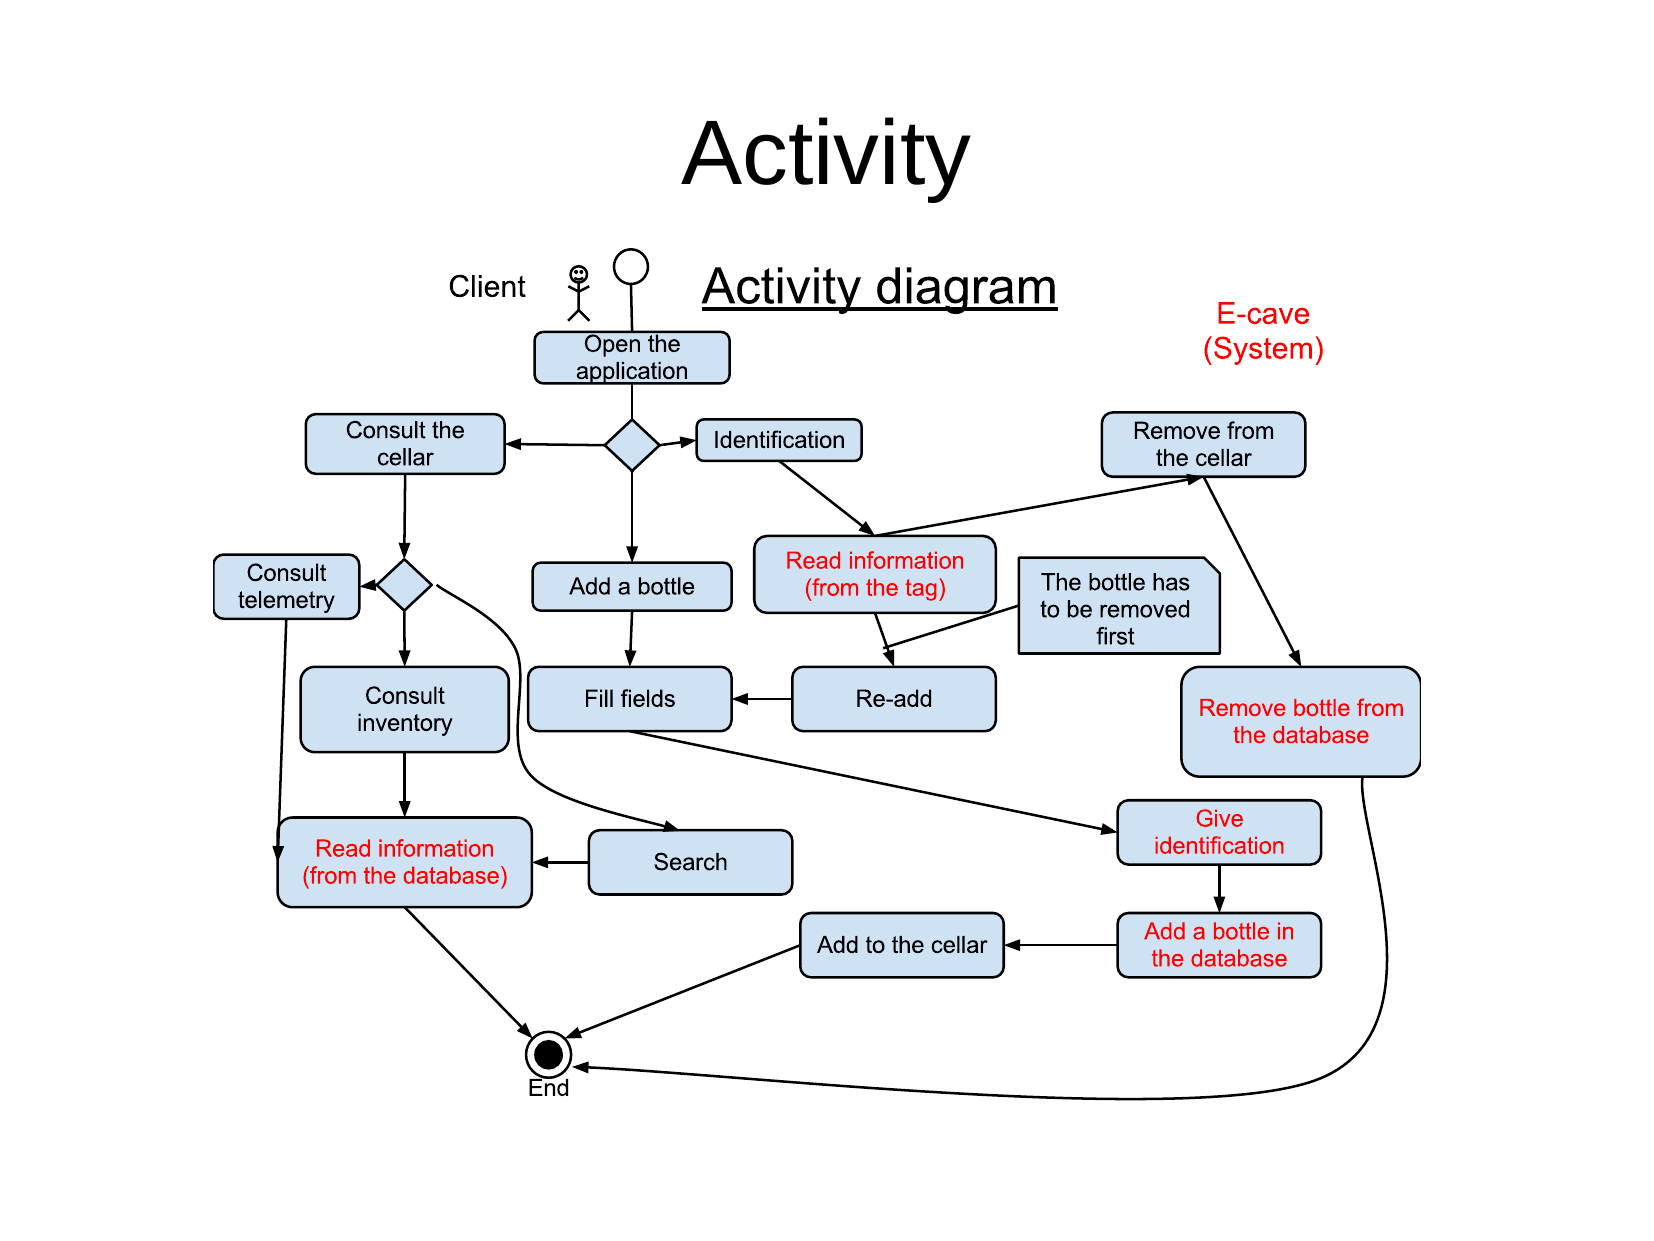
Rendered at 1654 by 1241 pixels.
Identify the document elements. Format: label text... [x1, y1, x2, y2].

title Activity [82, 49, 1571, 257]
picture [212, 231, 1422, 1158]
